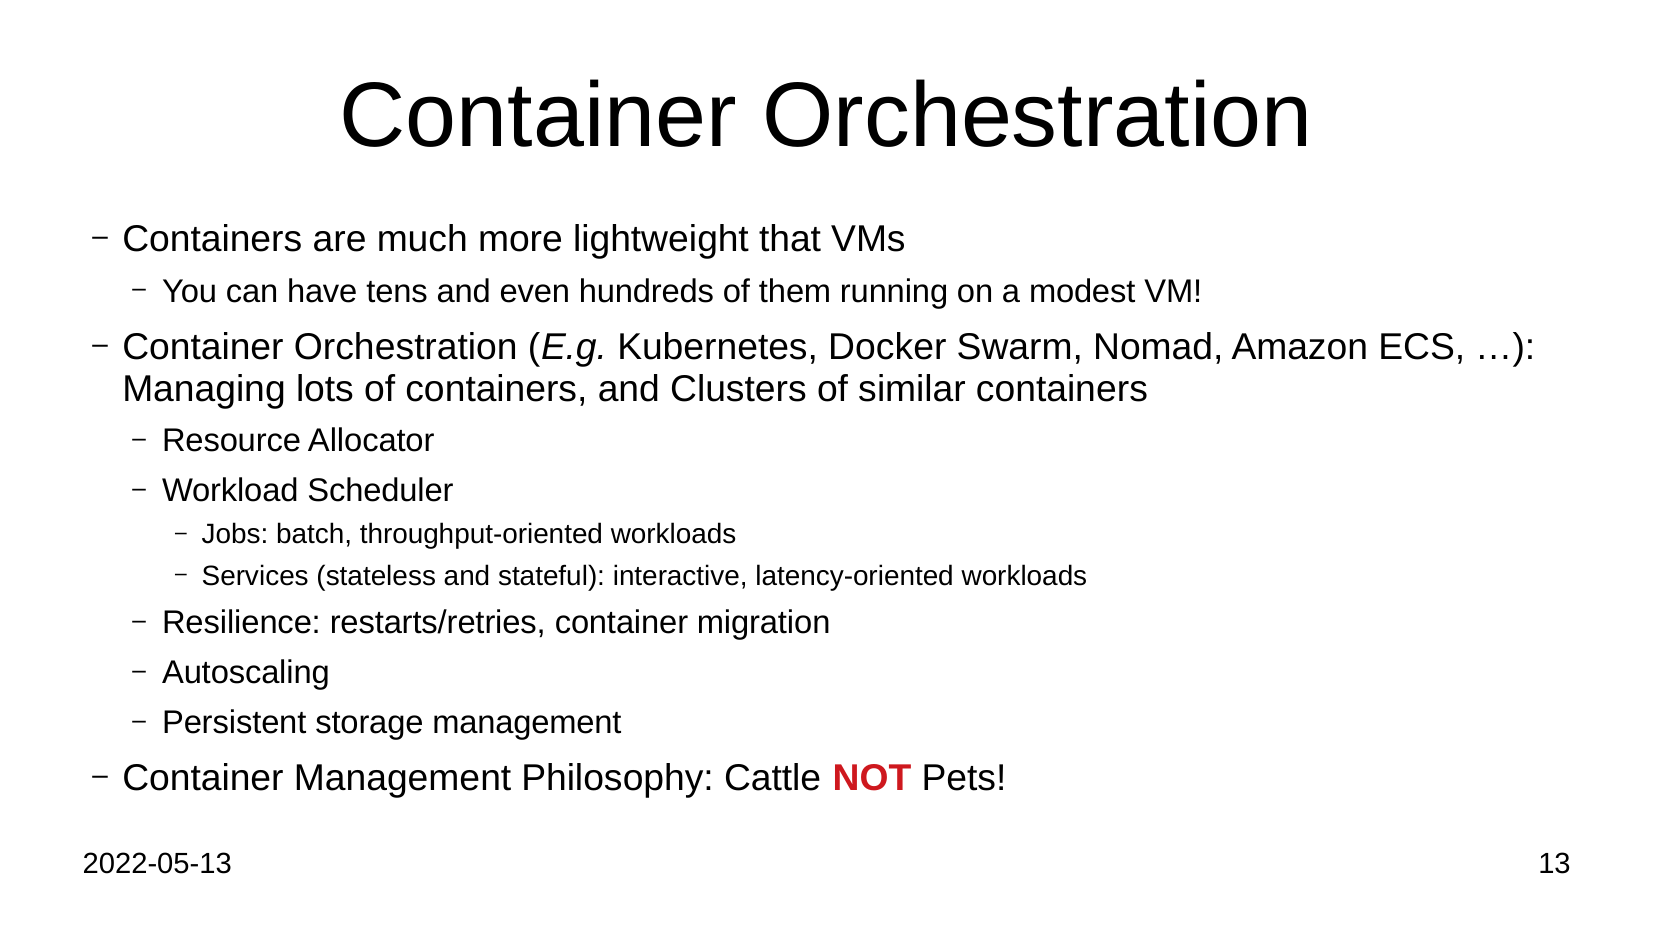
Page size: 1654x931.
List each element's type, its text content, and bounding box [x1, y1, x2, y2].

list Containers are much more lightweight that VMs You can have tens and even hundreds of them running on a modest VM! Container Orchestration (E.g. Kubernetes, Docker Swarm, Nomad, Amazon ECS, …): Managing lots of containers, and Clusters of similar containers Resource Allocator Workload Scheduler Jobs: batch, throughput-oriented workloads Services (stateless and stateful): interactive, latency-oriented workloads Resilience: restarts/retries, container migration Autoscaling Persistent storage management Container Management Philosophy: Cattle NOT Pets! [82, 217, 1571, 804]
title Container Orchestration [82, 37, 1571, 193]
